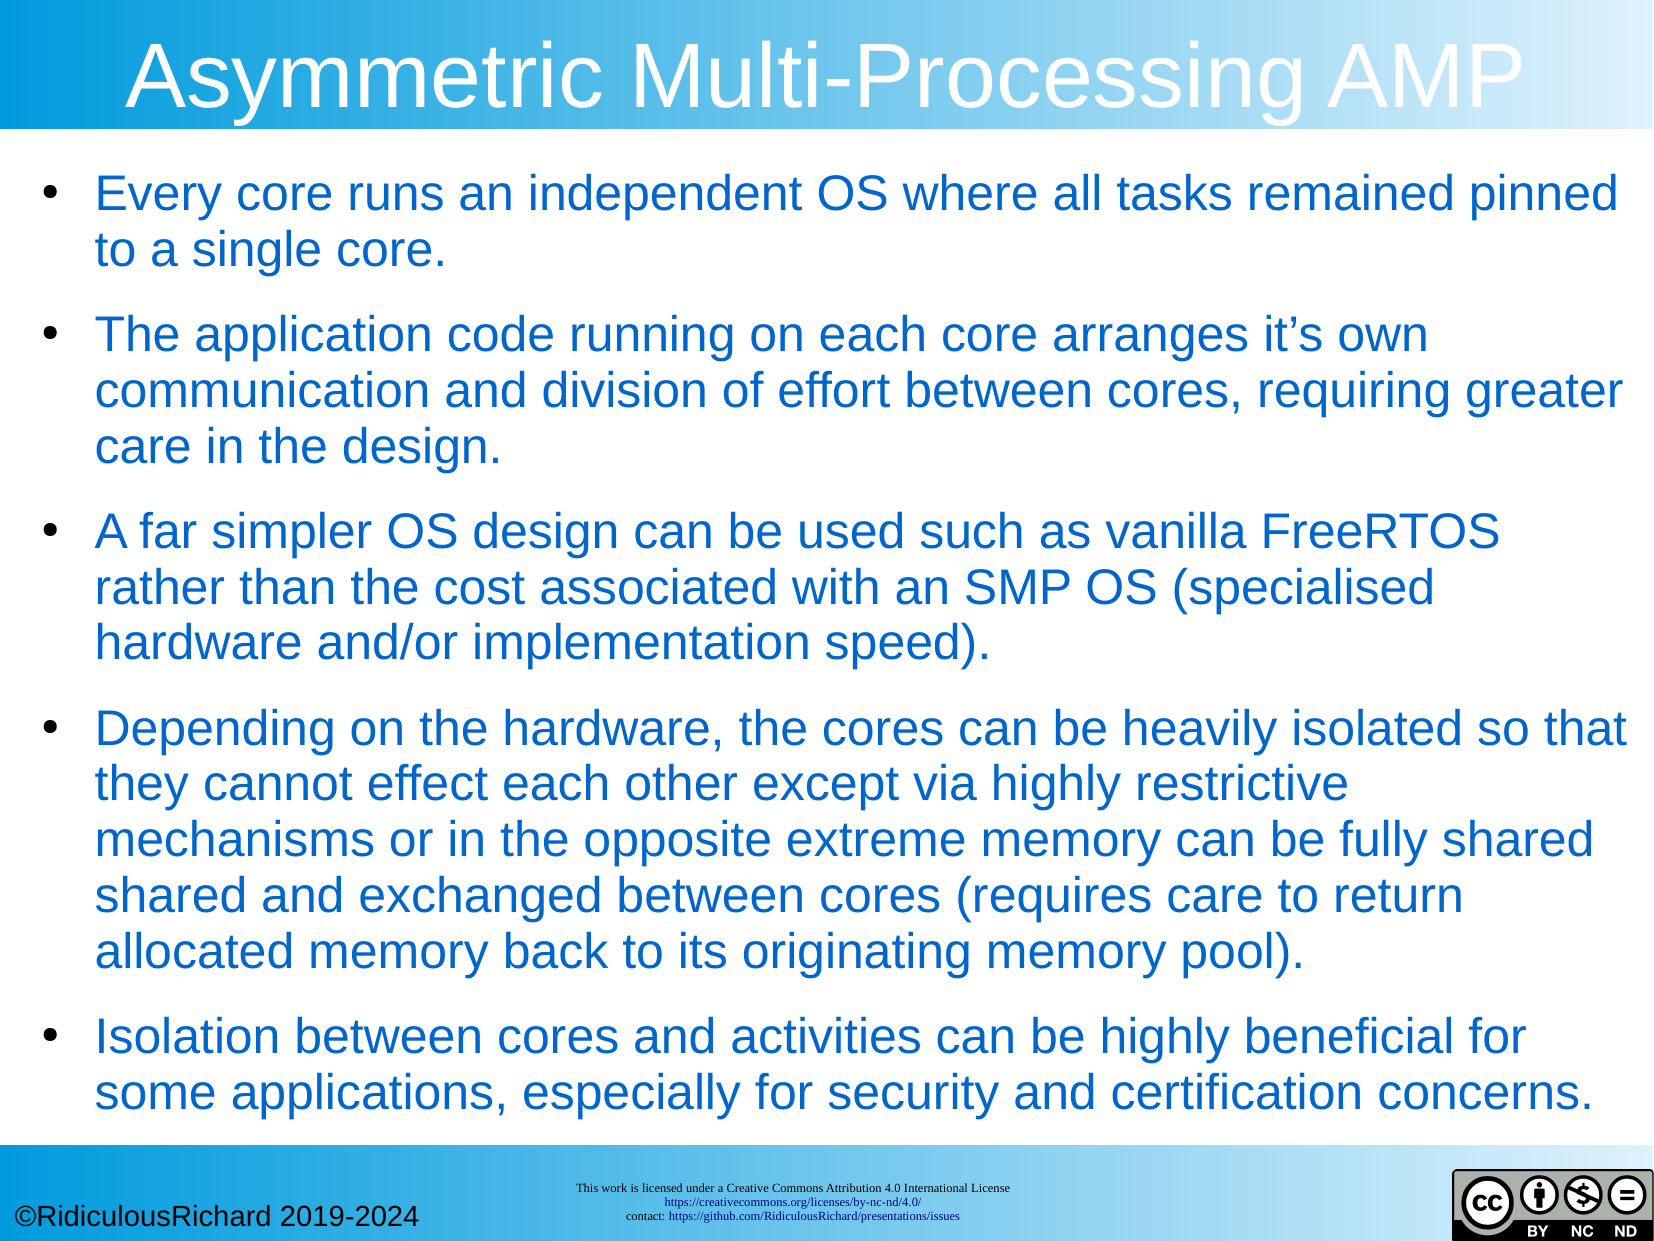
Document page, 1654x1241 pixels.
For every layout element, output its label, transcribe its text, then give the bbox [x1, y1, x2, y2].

picture [138, 1146, 142, 1241]
list Every core runs an independent OS where all tasks remained pinned to a single core. The application code running on each core arranges it’s own communication and division of effort between cores, requiring greater care in the design. A far simpler OS design can be used such as vanilla FreeRTOS rather than the cost associated with an SMP OS (specialised hardware and/or implementation speed). Depending on the hardware, the cores can be heavily isolated so that they cannot effect each other except via highly restrictive mechanisms or in the opposite extreme memory can be fully shared shared and exchanged between cores (requires care to return allocated memory back to its originating memory pool). Isolation between cores and activities can be highly beneficial for some applications, especially for security and certification concerns. [23, 165, 1630, 1123]
picture [1452, 1169, 1654, 1241]
title Asymmetric Multi-Processing AMP [82, 23, 1571, 129]
